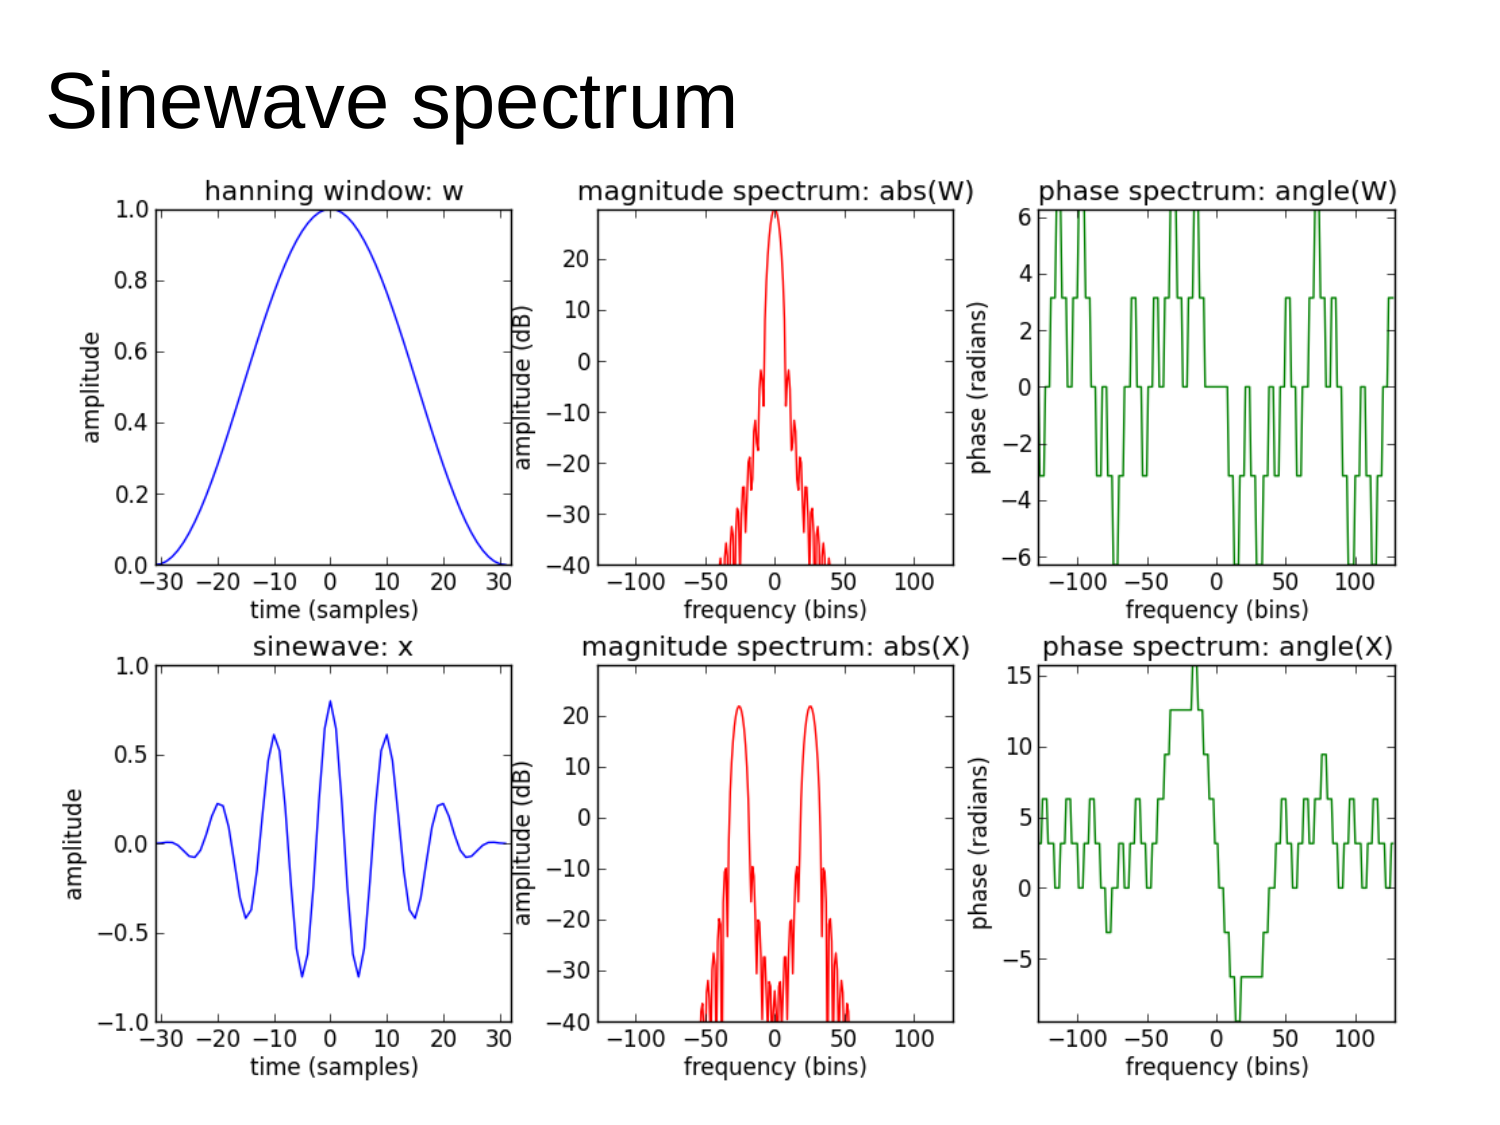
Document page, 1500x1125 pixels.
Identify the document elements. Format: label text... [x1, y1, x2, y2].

picture [57, 152, 1434, 1110]
title Sinewave spectrum [45, 7, 1395, 196]
